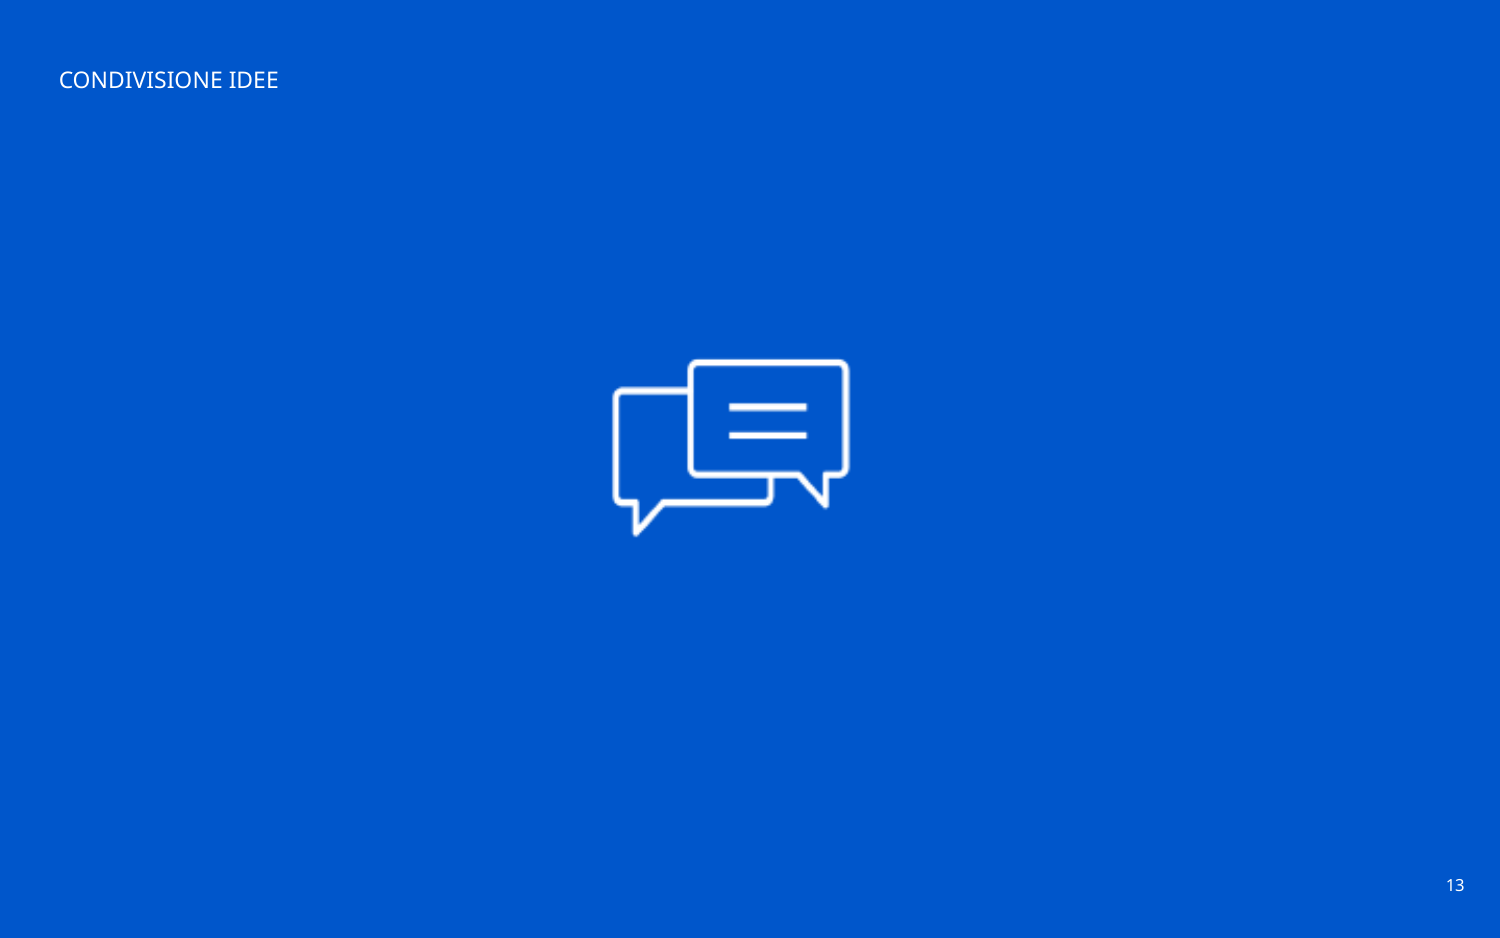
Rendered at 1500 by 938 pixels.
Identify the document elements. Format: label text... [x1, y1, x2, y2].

text_box CONDIVISIONE IDEE [43, 50, 486, 141]
slide_number <number> [1389, 849, 1480, 922]
picture [0, 0, 1500, 938]
